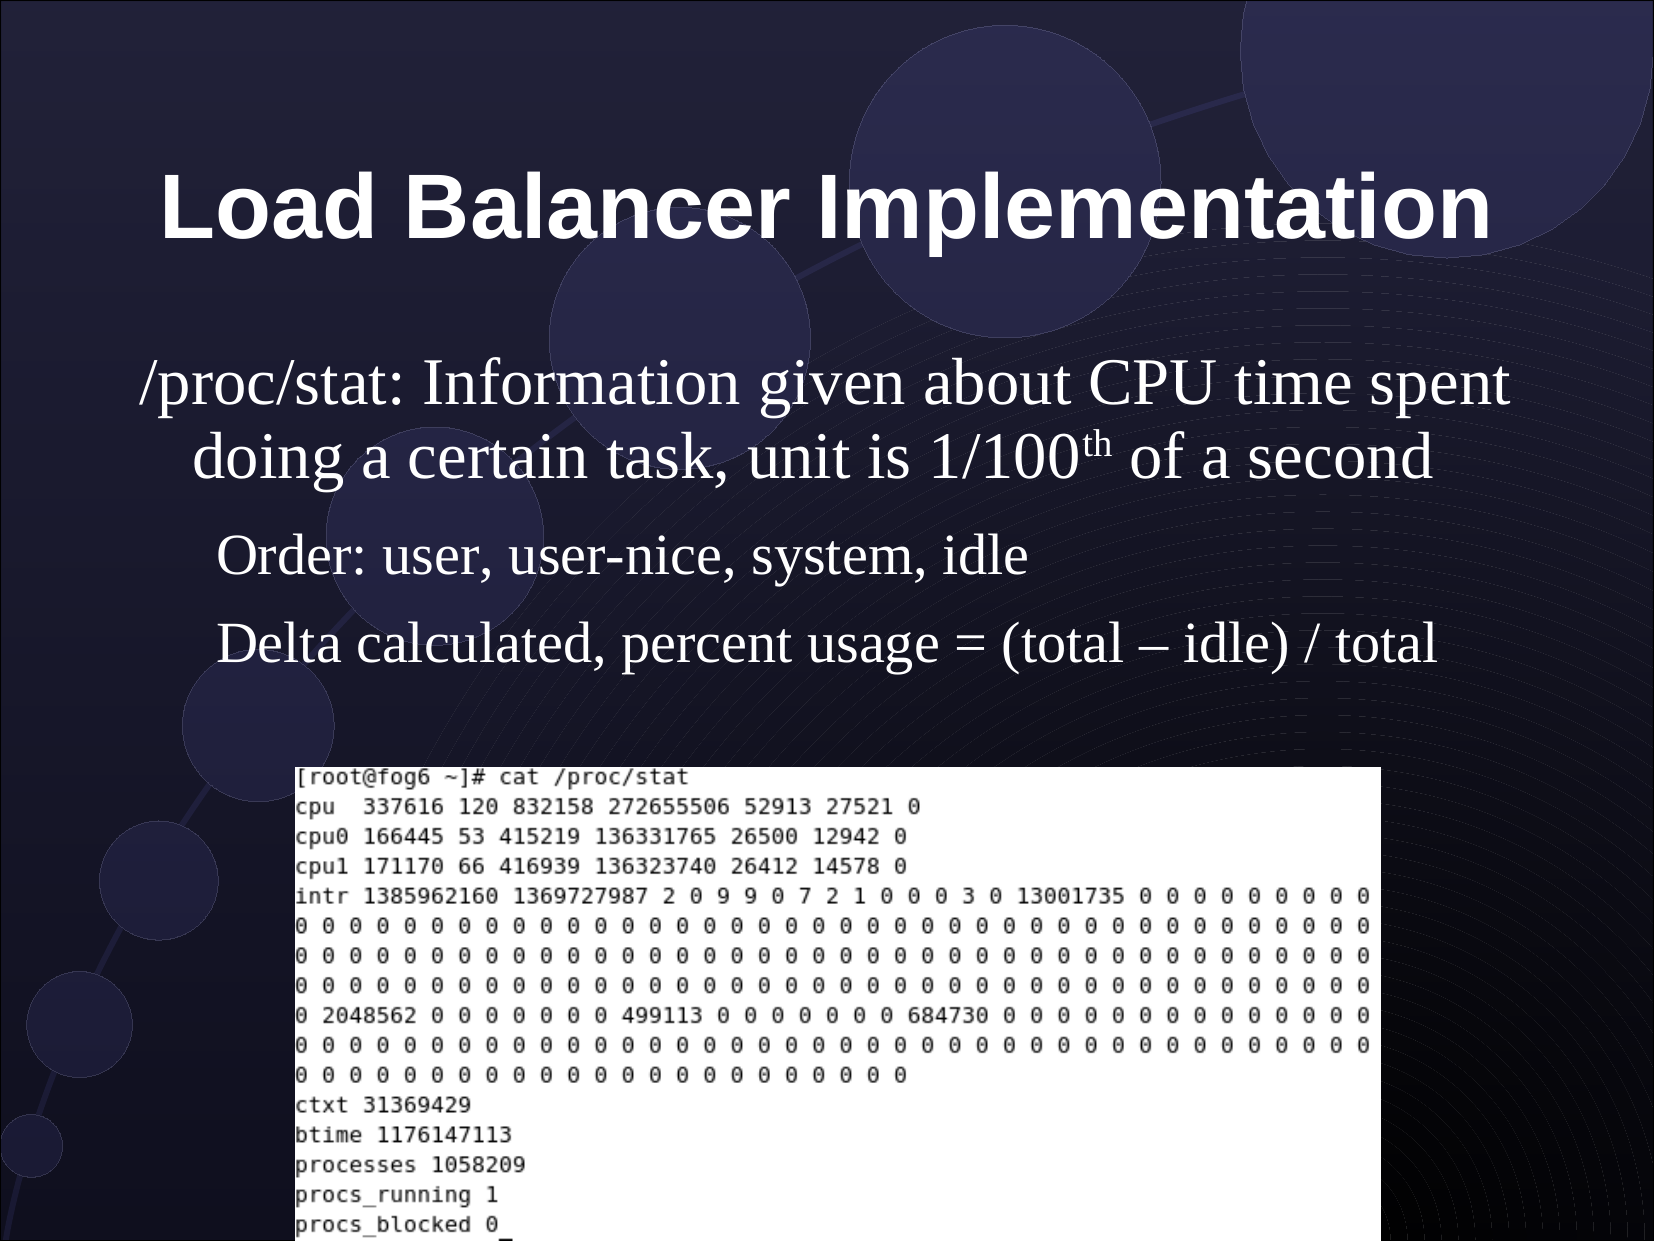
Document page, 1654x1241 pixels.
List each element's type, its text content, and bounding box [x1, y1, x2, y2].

title Load Balancer Implementation [121, 102, 1534, 311]
picture [295, 767, 1381, 1241]
list /proc/stat: Information given about CPU time spent doing a certain task, unit is 1/100th of a second Order: user, user-nice, system, idle Delta calculated, percent usage = (total – idle) / total [121, 344, 1534, 1127]
